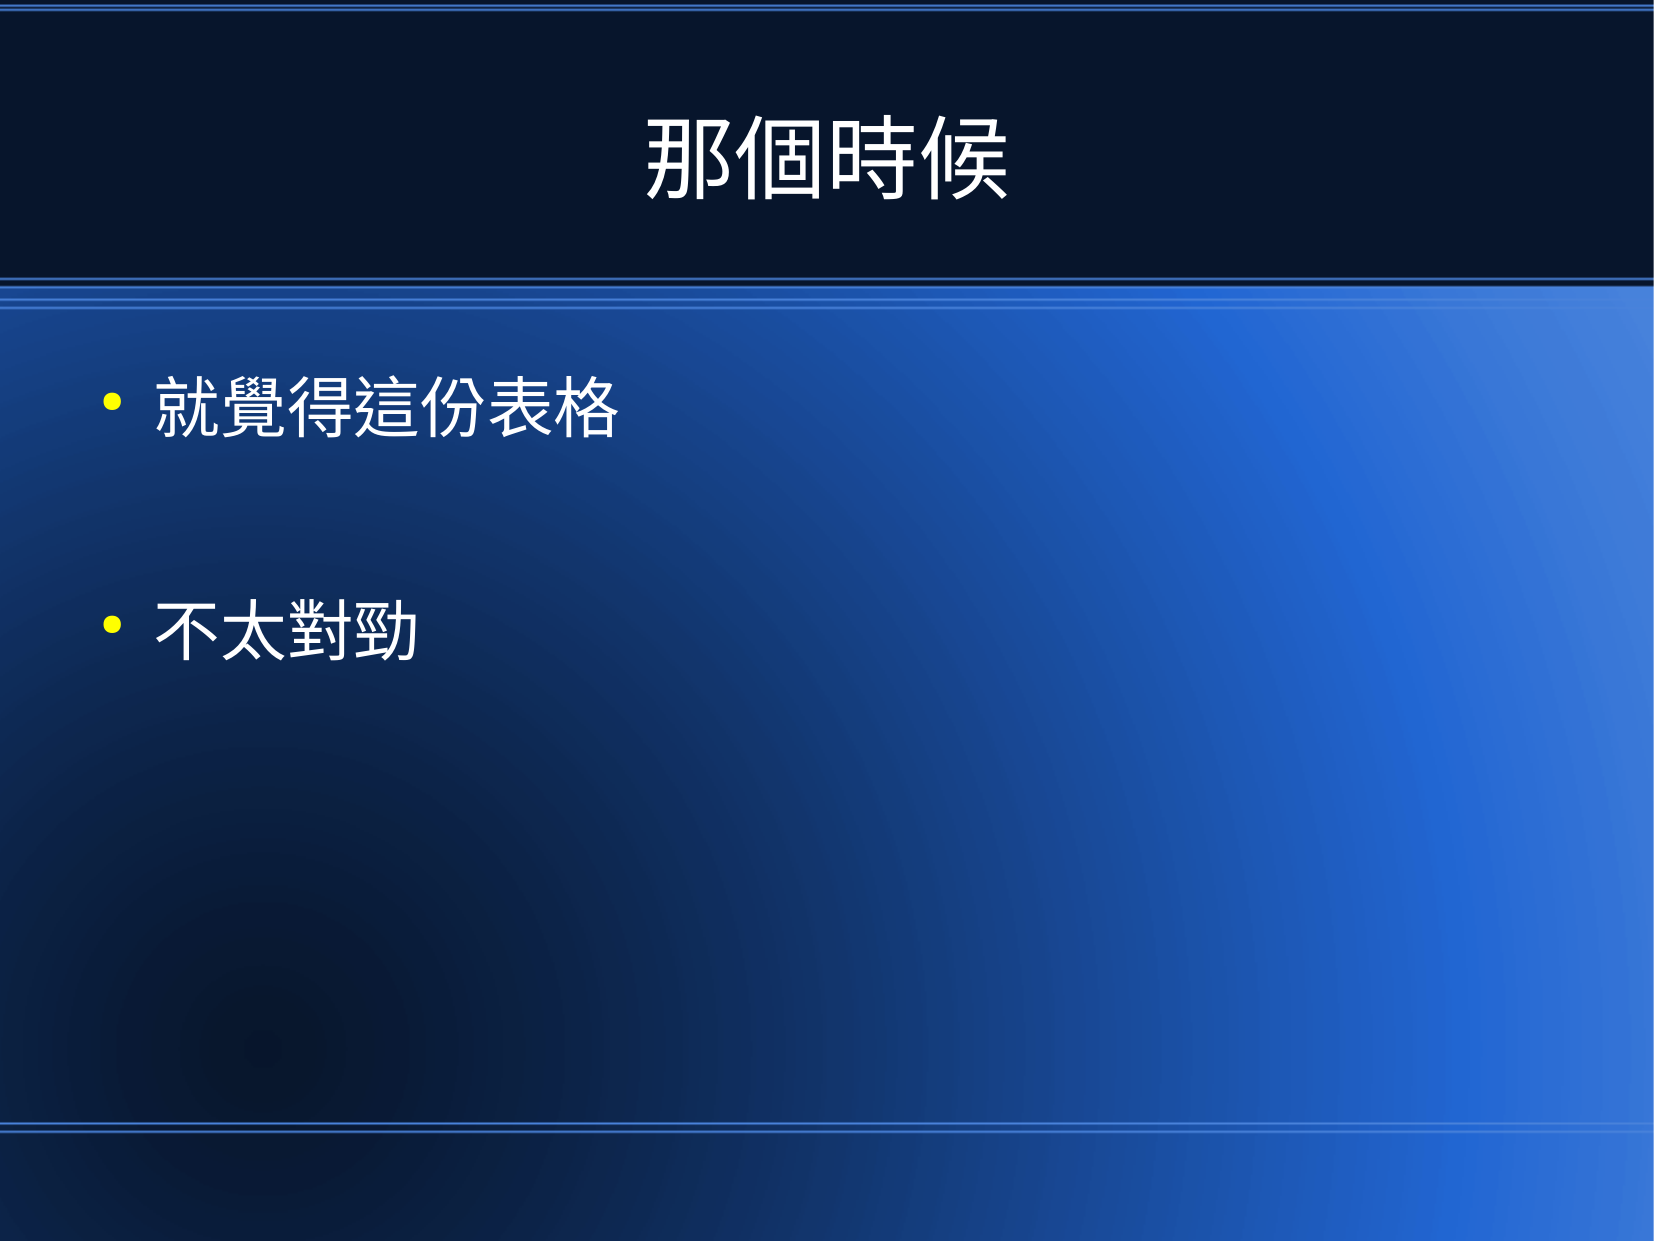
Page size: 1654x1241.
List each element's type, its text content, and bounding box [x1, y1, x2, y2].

title 那個時候 [82, 49, 1571, 257]
picture [0, 0, 1654, 1241]
list 就覺得這份表格 不太對勁 [82, 355, 1571, 1075]
